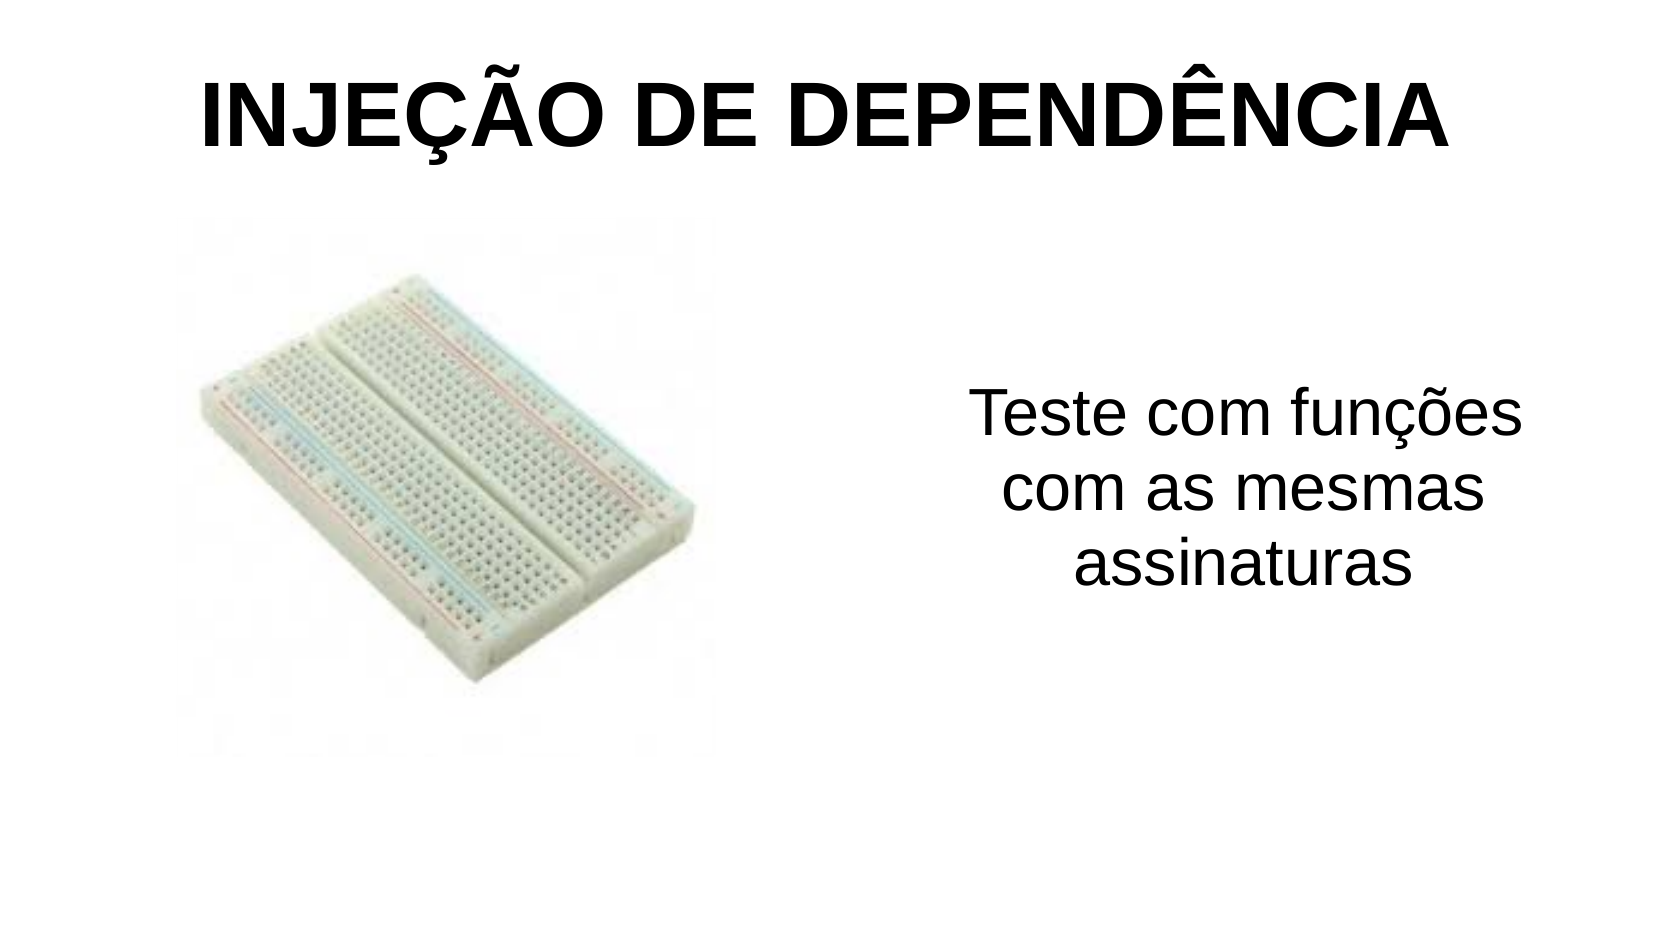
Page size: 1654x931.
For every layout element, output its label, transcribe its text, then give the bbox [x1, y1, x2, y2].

title INJEÇÃO DE DEPENDÊNCIA [82, 37, 1571, 193]
list Teste com funções com as mesmas assinaturas [845, 217, 1572, 758]
picture [176, 217, 716, 758]
